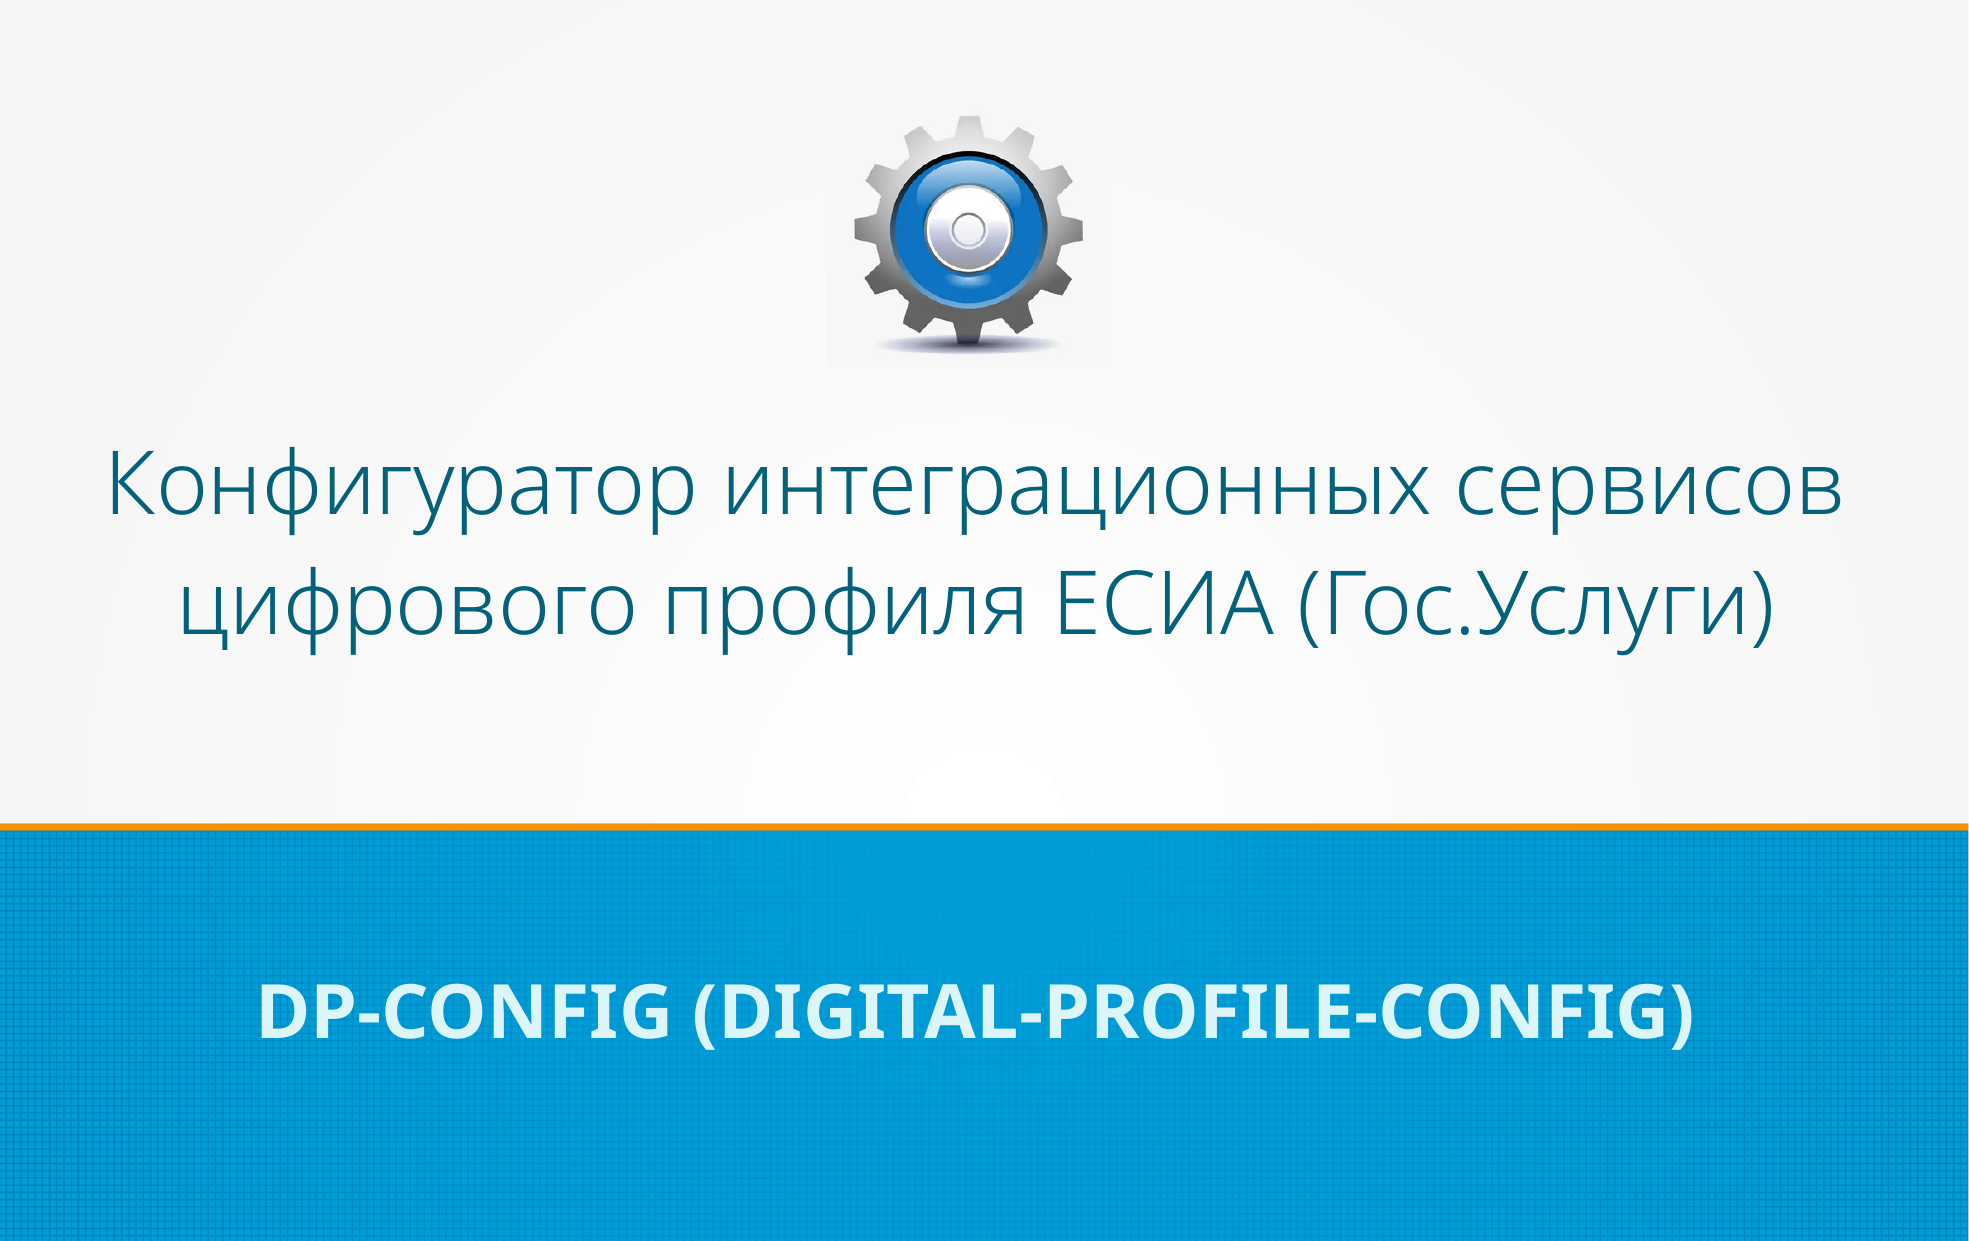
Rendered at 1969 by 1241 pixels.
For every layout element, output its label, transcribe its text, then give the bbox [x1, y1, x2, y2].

subtitle DP-CONFIG (DIGITAL-PROFILE-CONFIG) [90, 855, 1861, 1111]
title Конфигуратор интеграционных сервисов цифрового профиля ЕСИА (Гос.Услуги) [90, 49, 1862, 781]
picture [0, 0, 1969, 830]
